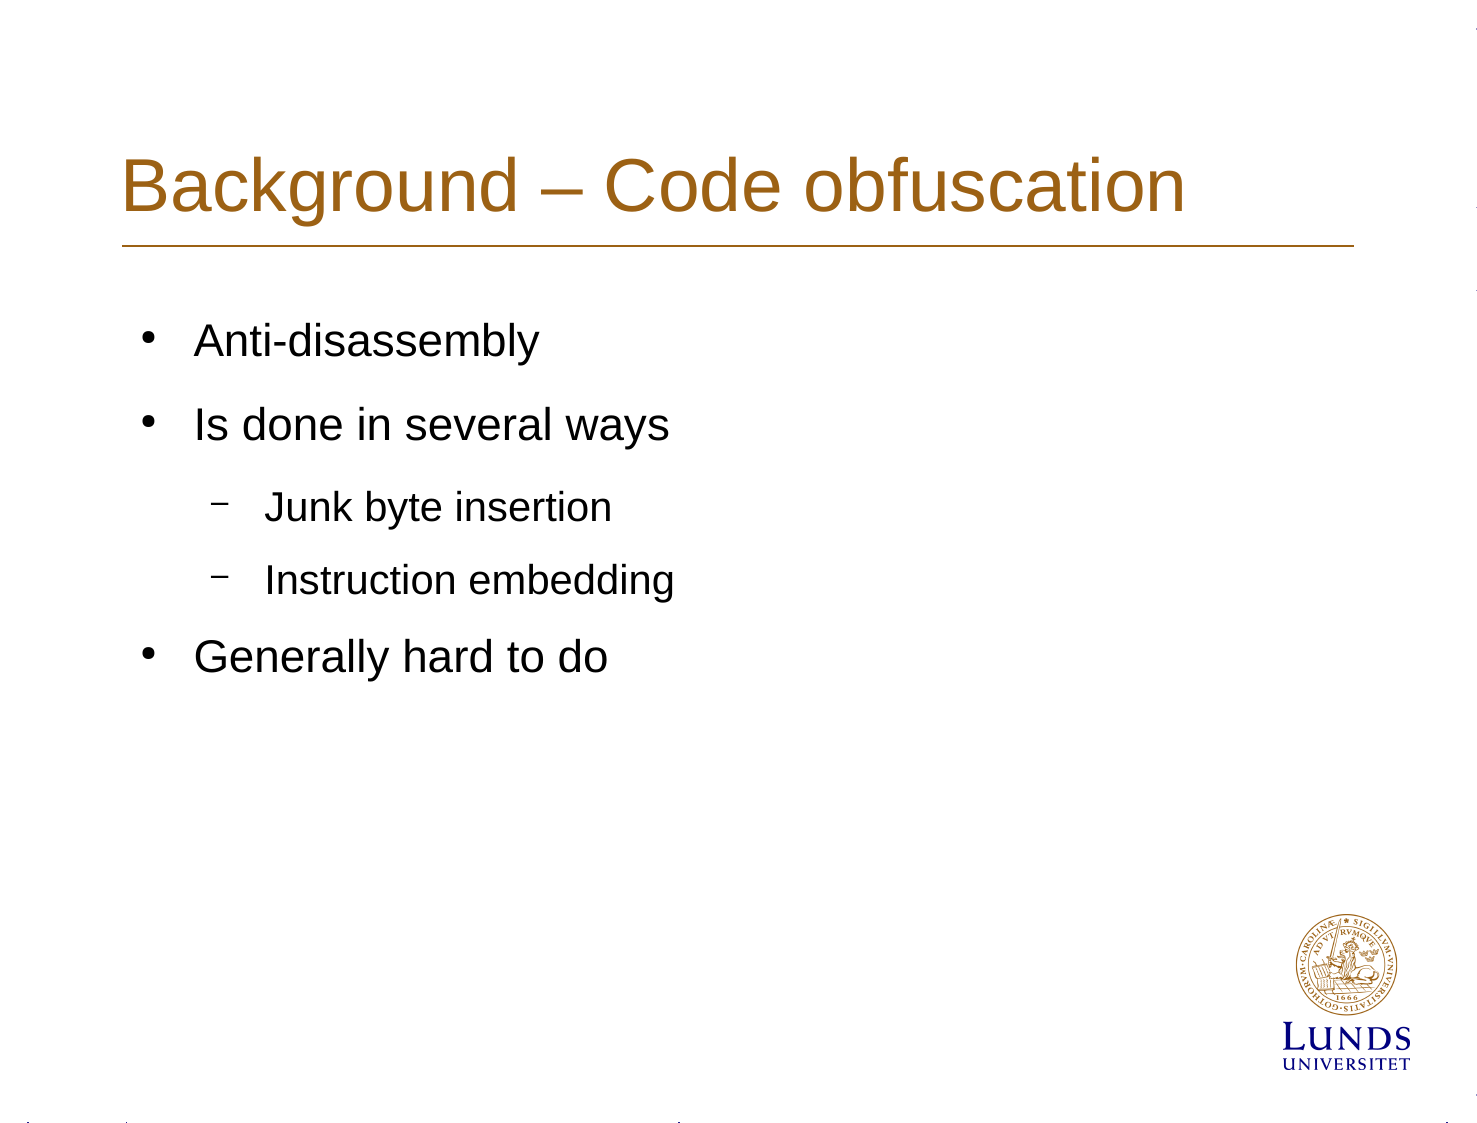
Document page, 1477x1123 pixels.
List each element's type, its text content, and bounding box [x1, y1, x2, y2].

title Background – Code obfuscation [105, 46, 1354, 234]
list Anti-disassembly Is done in several ways Junk byte insertion Instruction embedding Generally hard to do [107, 303, 1353, 888]
picture [1283, 914, 1410, 1070]
